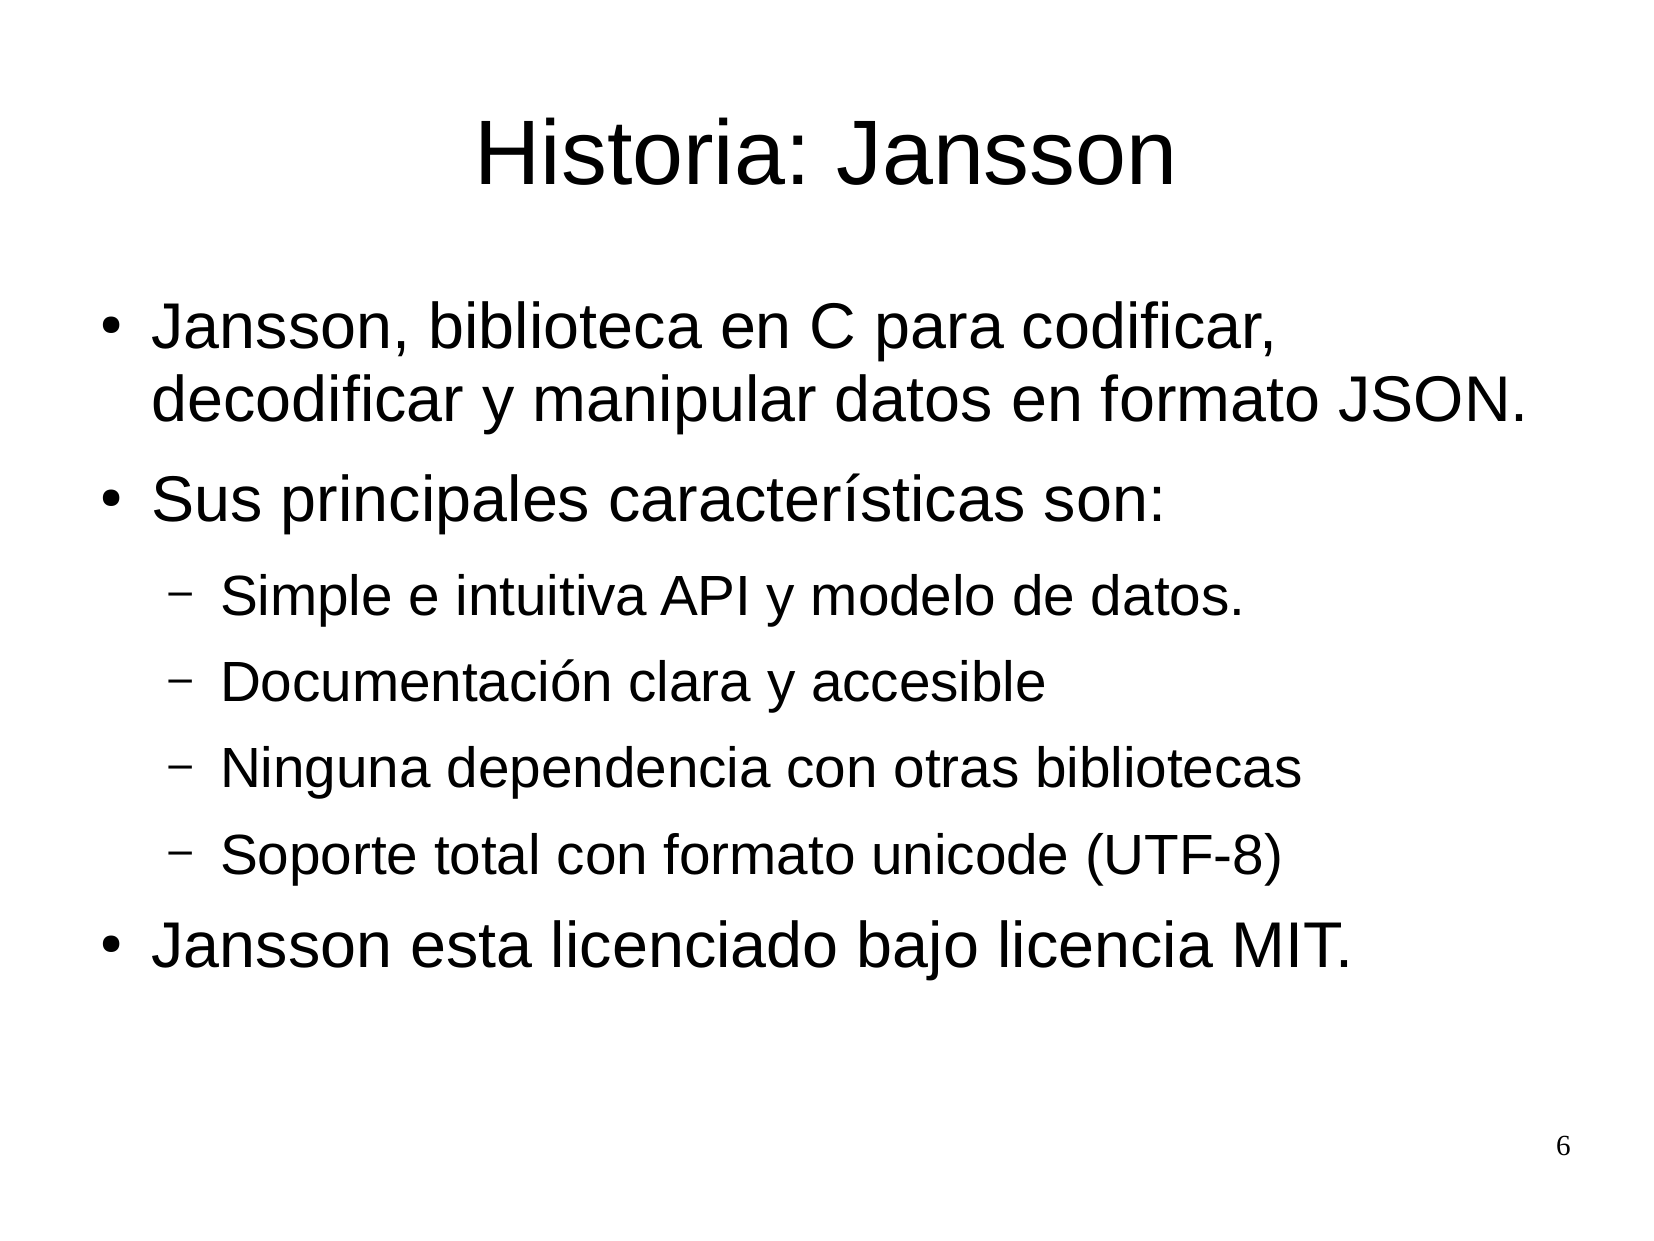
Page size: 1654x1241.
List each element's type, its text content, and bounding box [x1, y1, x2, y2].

title Historia: Jansson [82, 49, 1571, 257]
list Jansson, biblioteca en C para codificar, decodificar y manipular datos en formato JSON. Sus principales características son: Simple e intuitiva API y modelo de datos. Documentación clara y accesible Ninguna dependencia con otras bibliotecas Soporte total con formato unicode (UTF-8) Jansson esta licenciado bajo licencia MIT. [82, 290, 1538, 1010]
